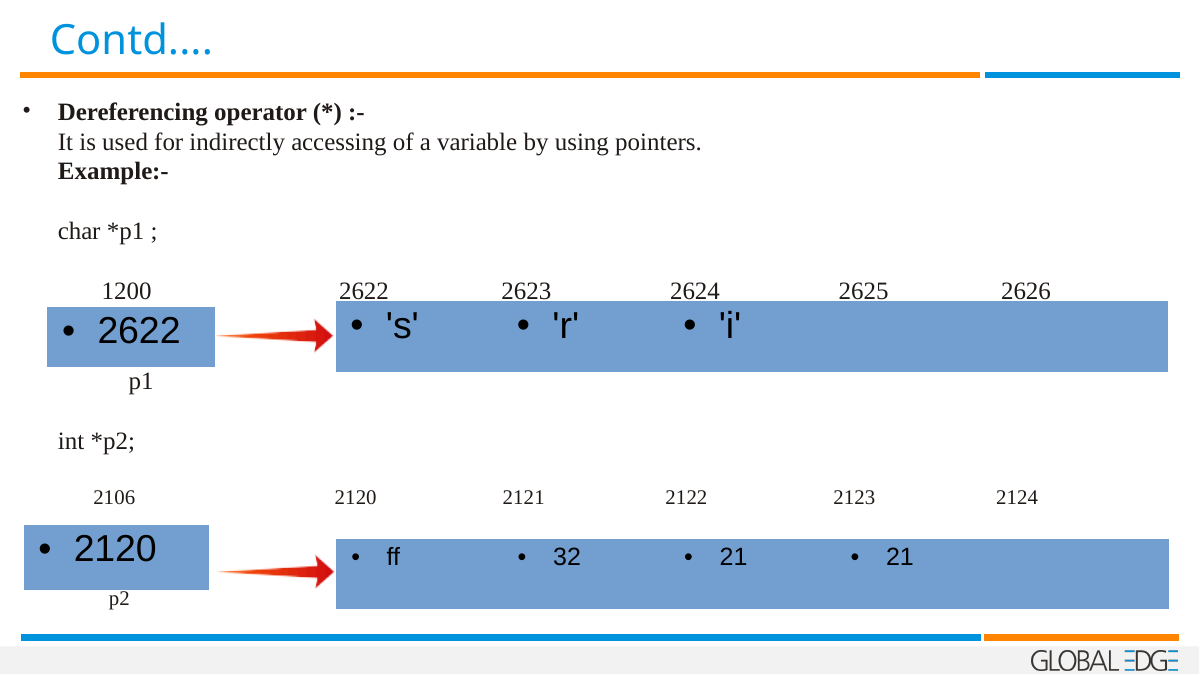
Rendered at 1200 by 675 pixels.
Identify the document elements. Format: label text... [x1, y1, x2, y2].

picture [1031, 650, 1178, 671]
table_header [835, 301, 1002, 372]
table_header ff [336, 539, 503, 609]
table_header 2622 [47, 307, 215, 367]
table_header 'i' [669, 301, 835, 372]
table_header 21 [669, 539, 836, 609]
table_header [1002, 539, 1169, 609]
table_header 32 [503, 539, 669, 609]
text_box Contd.... [3, 11, 1078, 64]
table_header 2120 [24, 525, 209, 590]
text_box Dereferencing operator (*) :- It is used for indirectly accessing of a variable by using pointers. Example:- char *p1 ; 1200 2622 2623 2624 2625 2626 p1 int *p2; 2106 2120 2121 2122 2123 2124 p2 [11, 89, 1169, 629]
table_header 's' [336, 301, 502, 372]
table_header 21 [836, 539, 1002, 609]
table_header 'r' [502, 301, 669, 372]
picture [213, 316, 336, 356]
picture [215, 552, 337, 592]
table_header [1002, 301, 1168, 372]
